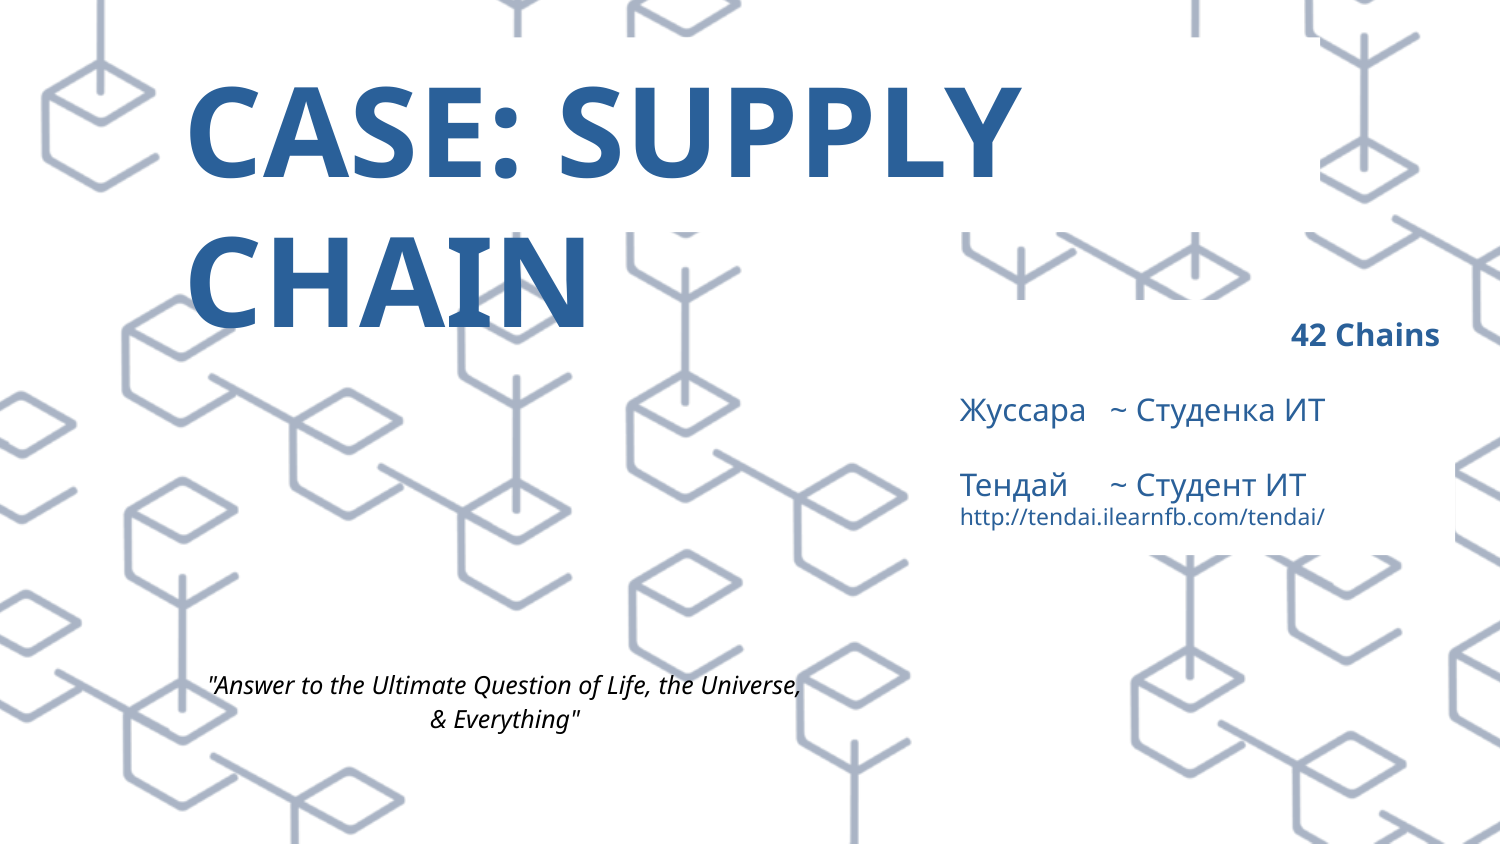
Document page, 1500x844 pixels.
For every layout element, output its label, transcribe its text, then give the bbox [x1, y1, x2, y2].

text_box 42 Chains Жуссара ~ Студенка ИТ Тендай ~ Студент ИТ http://tendai.ilearnfb.com/tendai/ [945, 300, 1456, 556]
text_box CASE: SUPPLY CHAIN [168, 37, 1321, 233]
text_box "Answer to the Ultimate Question of Life, the Universe, & Everything" [182, 660, 828, 754]
